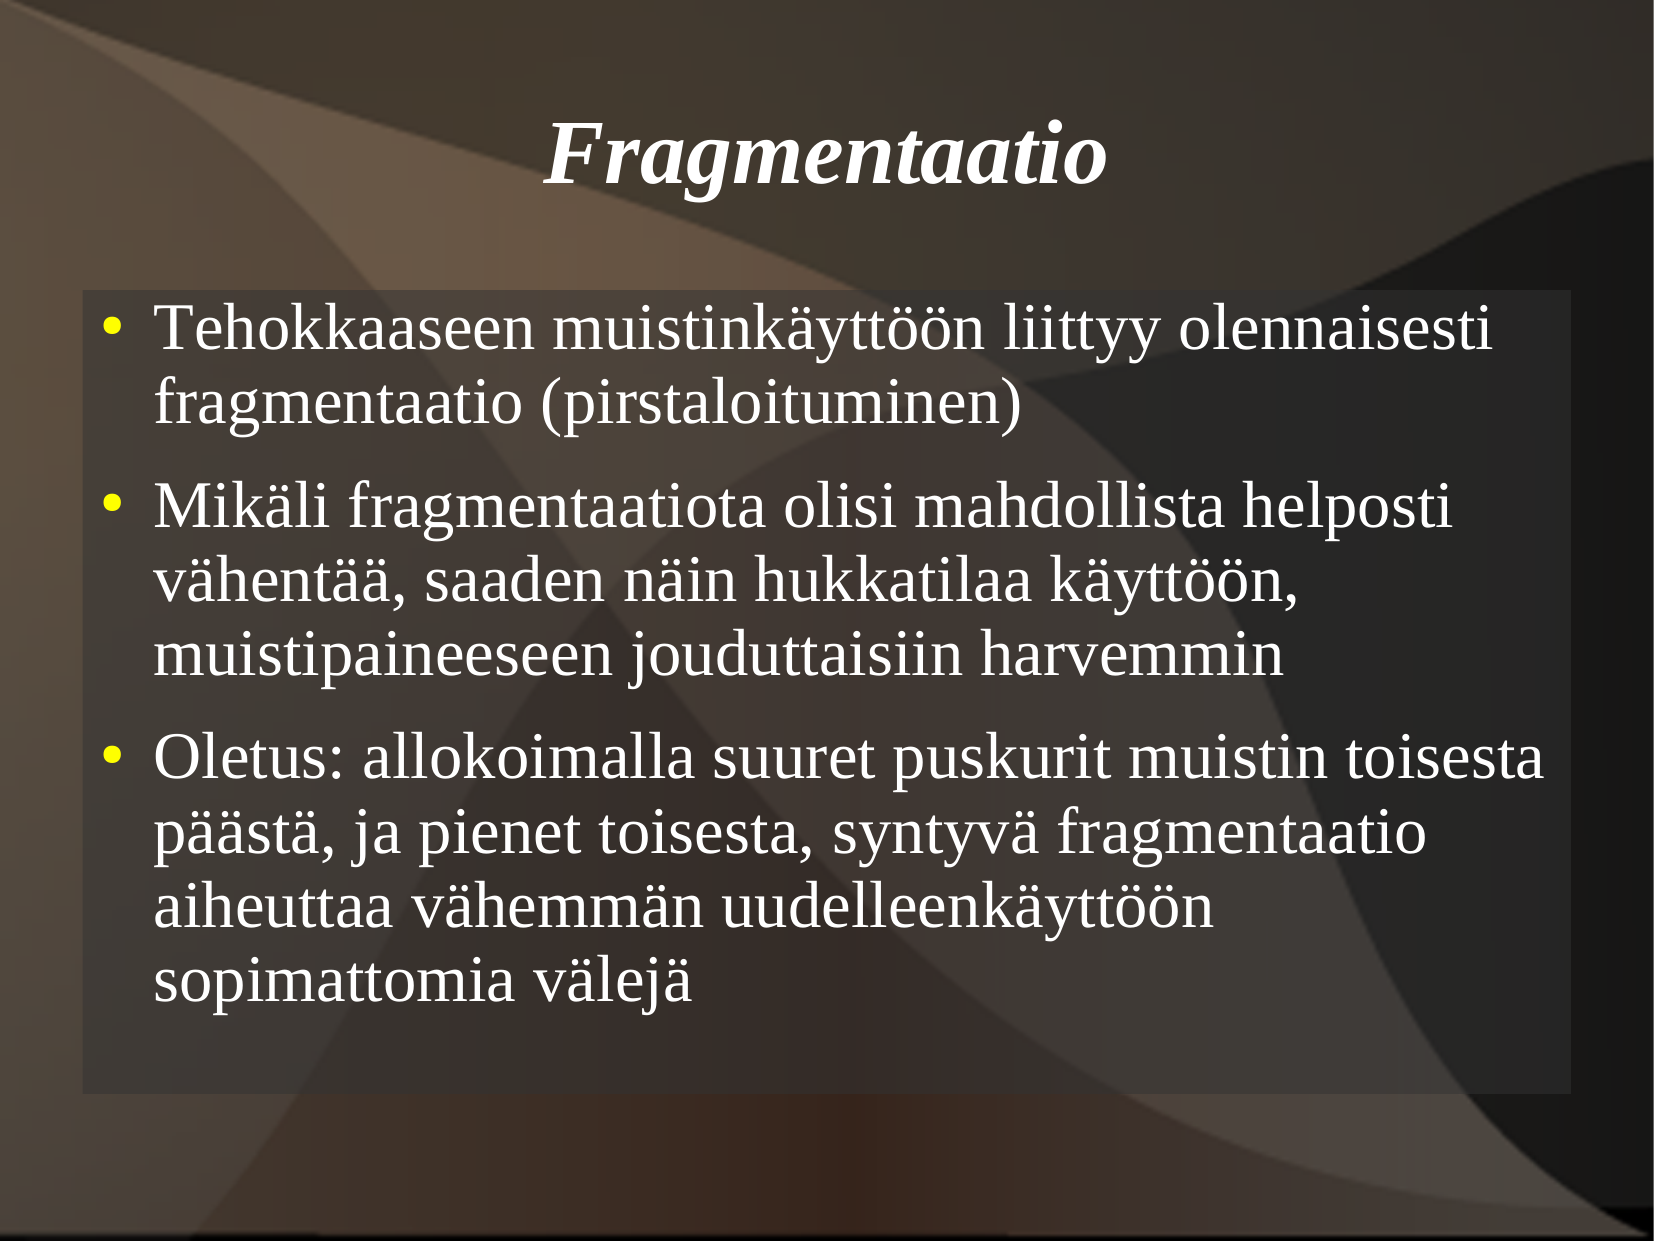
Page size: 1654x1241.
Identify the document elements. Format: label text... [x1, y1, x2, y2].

title Fragmentaatio [82, 56, 1571, 250]
picture [0, 0, 1654, 1241]
list Tehokkaaseen muistinkäyttöön liittyy olennaisesti fragmentaatio (pirstaloituminen) Mikäli fragmentaatiota olisi mahdollista helposti vähentää, saaden näin hukkatilaa käyttöön, muistipaineeseen jouduttaisiin harvemmin Oletus: allokoimalla suuret puskurit muistin toisesta päästä, ja pienet toisesta, syntyvä fragmentaatio aiheuttaa vähemmän uudelleenkäyttöön sopimattomia välejä [82, 290, 1571, 1094]
